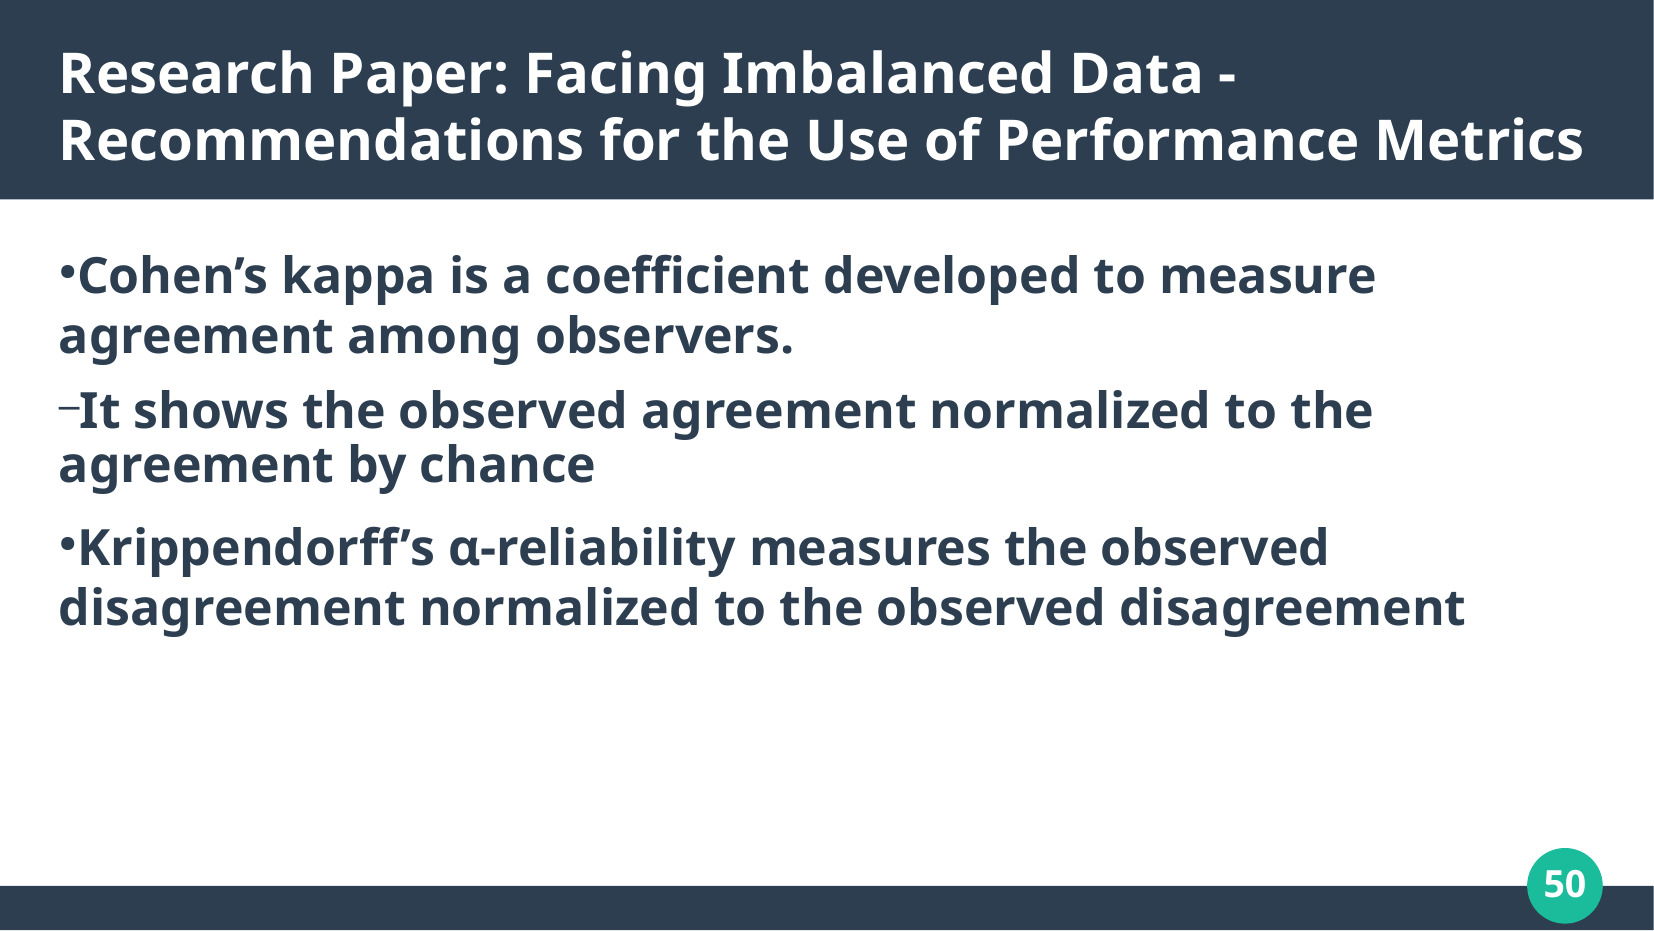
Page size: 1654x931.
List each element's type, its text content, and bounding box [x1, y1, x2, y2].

list Cohen’s kappa is a coefficient developed to measure agreement among observers. It shows the observed agreement normalized to the agreement by chance Krippendorff’s α-reliability measures the observed disagreement normalized to the observed disagreement [59, 243, 1595, 864]
title Research Paper: Facing Imbalanced Data - Recommendations for the Use of Performance Metrics [59, 37, 1595, 155]
